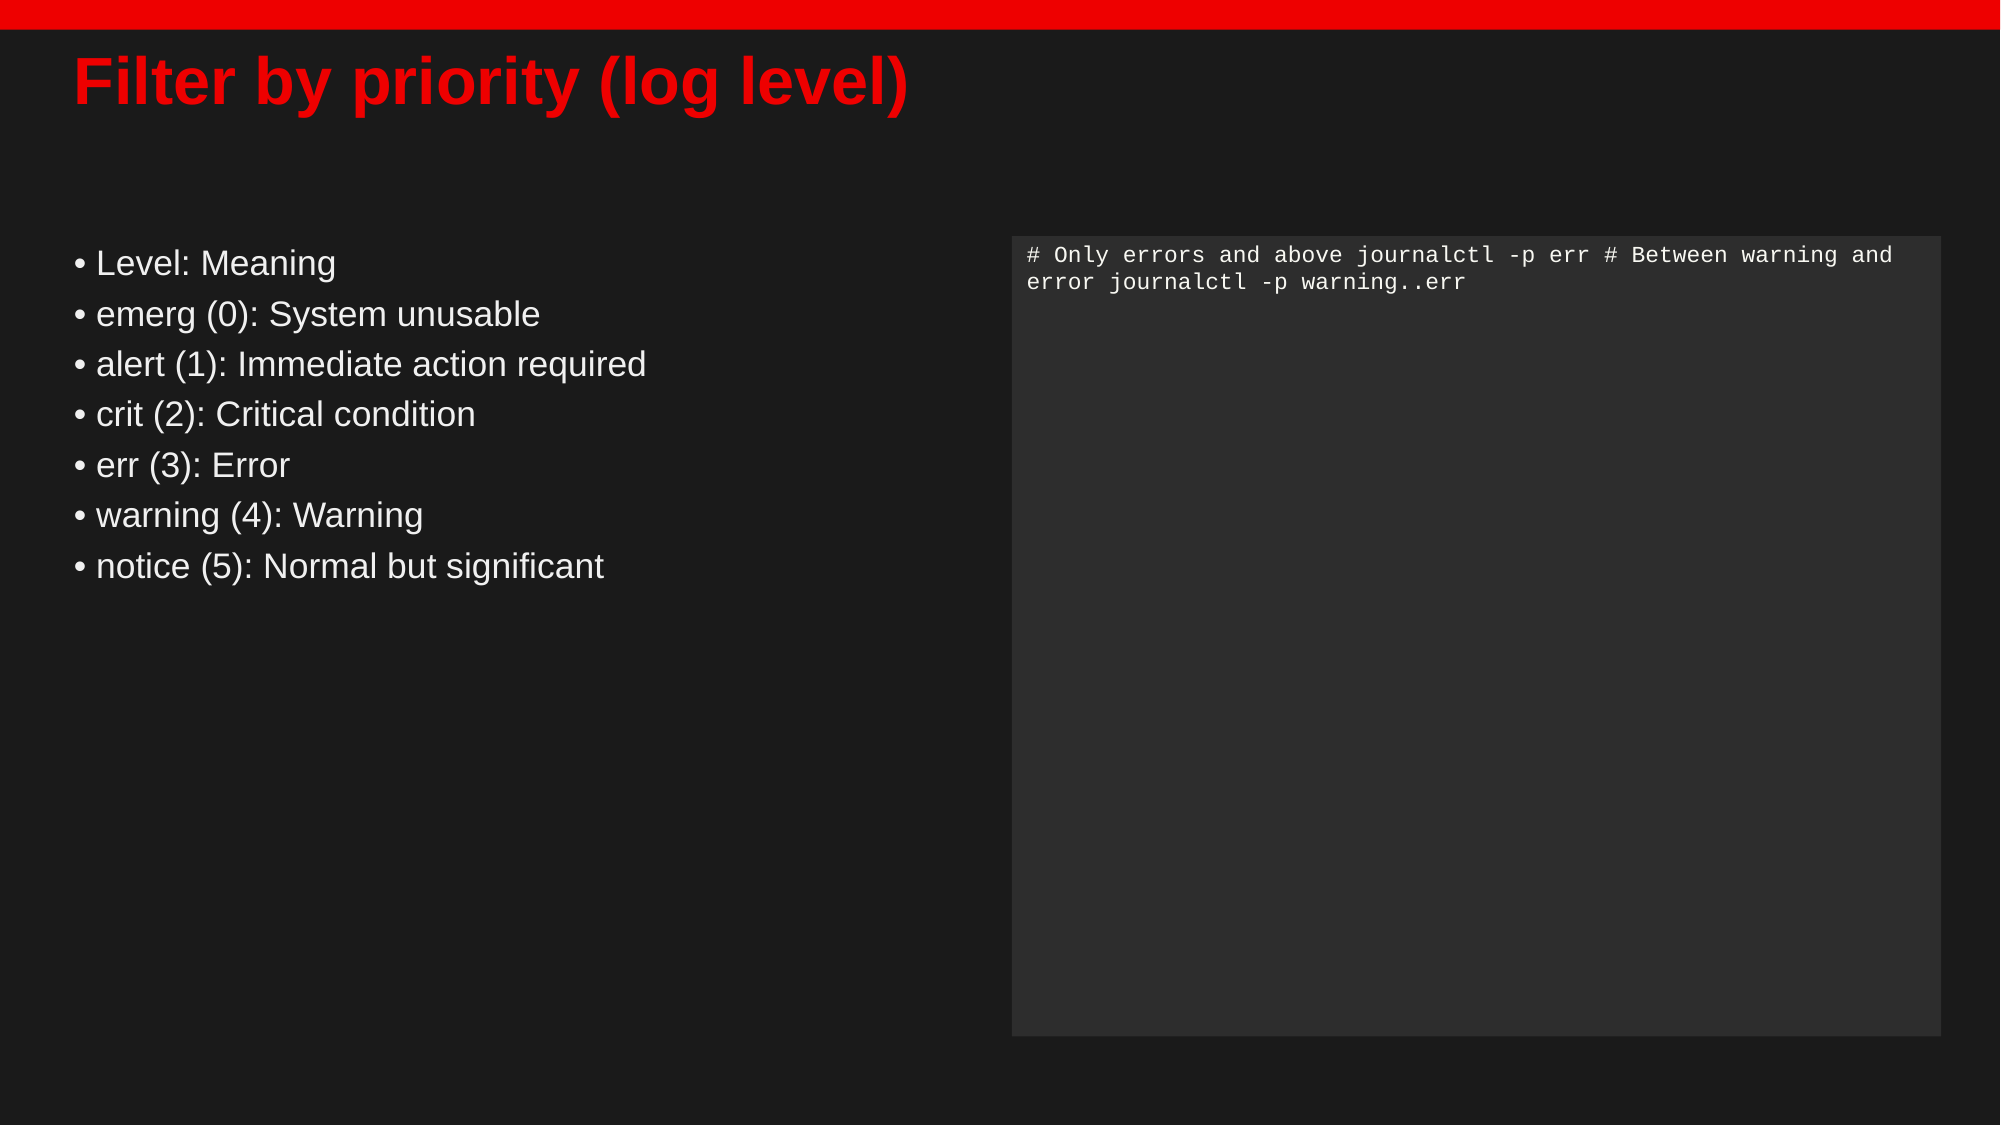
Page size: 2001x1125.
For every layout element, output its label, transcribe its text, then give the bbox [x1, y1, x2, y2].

text_box [0, 0, 2001, 30]
text_box # Only errors and above journalctl -p err # Between warning and error journalctl -p warning..err [1011, 236, 1942, 1037]
text_box Filter by priority (log level) [59, 36, 1942, 208]
text_box • Level: Meaning • emerg (0): System unusable • alert (1): Immediate action required • crit (2): Critical condition • err (3): Error • warning (4): Warning • notice (5): Normal but significant [59, 236, 989, 1037]
